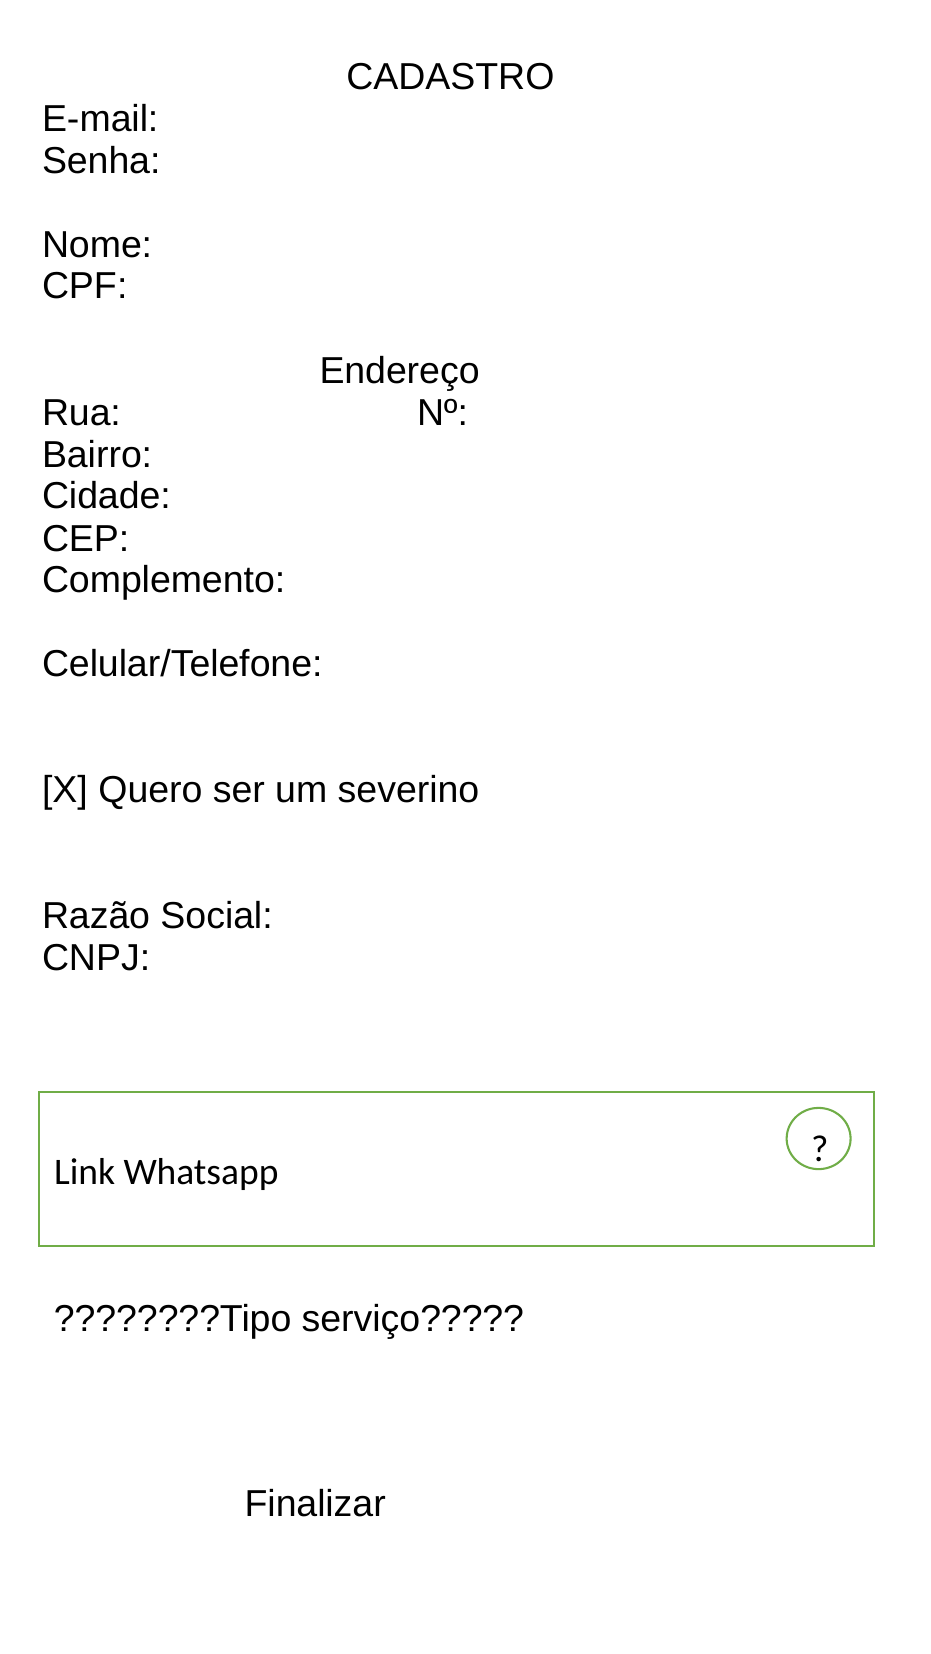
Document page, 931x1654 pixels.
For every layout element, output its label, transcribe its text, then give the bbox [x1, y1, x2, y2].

text_box ? [786, 1107, 851, 1170]
text_box CADASTRO E-mail: Senha: Nome: CPF: Endereço Rua: Nº: Bairro: Cidade: CEP: Complemento: Celular/Telefone: [X] Quero ser um severino Razão Social: CNPJ: Finalizar [27, 47, 891, 1587]
text_box ????????Tipo serviço????? [39, 1290, 601, 1389]
